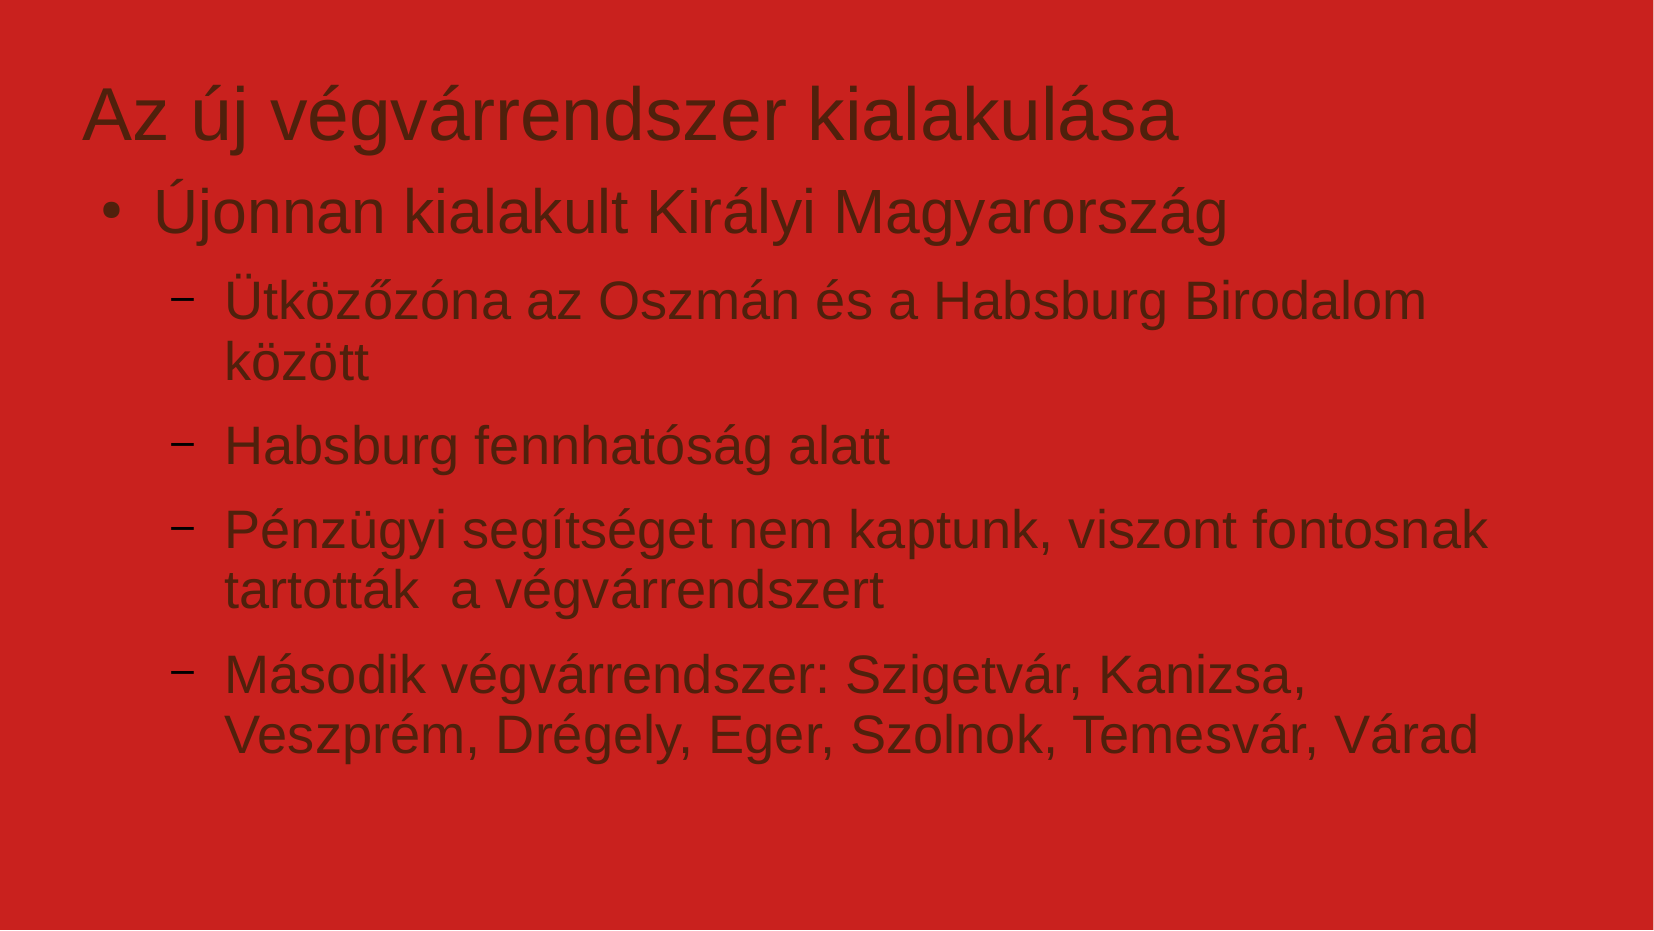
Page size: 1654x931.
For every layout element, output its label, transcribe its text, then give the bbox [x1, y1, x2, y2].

list Újonnan kialakult Királyi Magyarország Ütközőzóna az Oszmán és a Habsburg Birodalom között Habsburg fennhatóság alatt Pénzügyi segítséget nem kaptunk, viszont fontosnak tartották a végvárrendszert Második végvárrendszer: Szigetvár, Kanizsa, Veszprém, Drégely, Eger, Szolnok, Temesvár, Várad [82, 177, 1571, 886]
title Az új végvárrendszer kialakulása [82, 37, 1571, 177]
